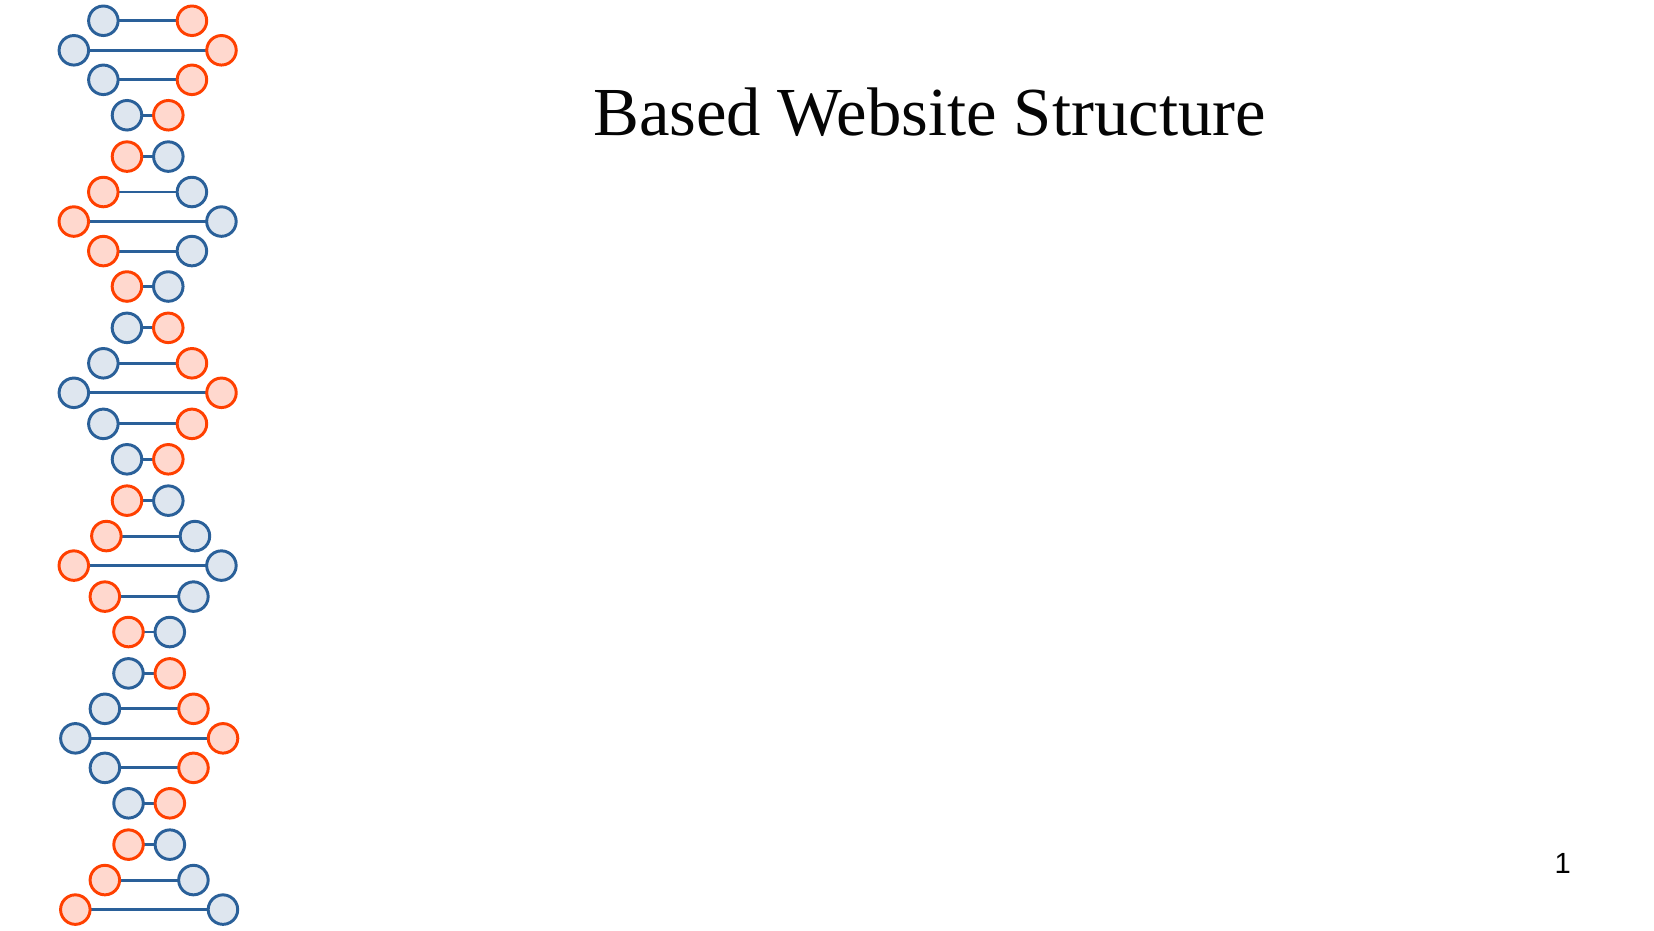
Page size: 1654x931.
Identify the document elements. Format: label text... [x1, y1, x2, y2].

title Based Website Structure [265, 35, 1595, 189]
